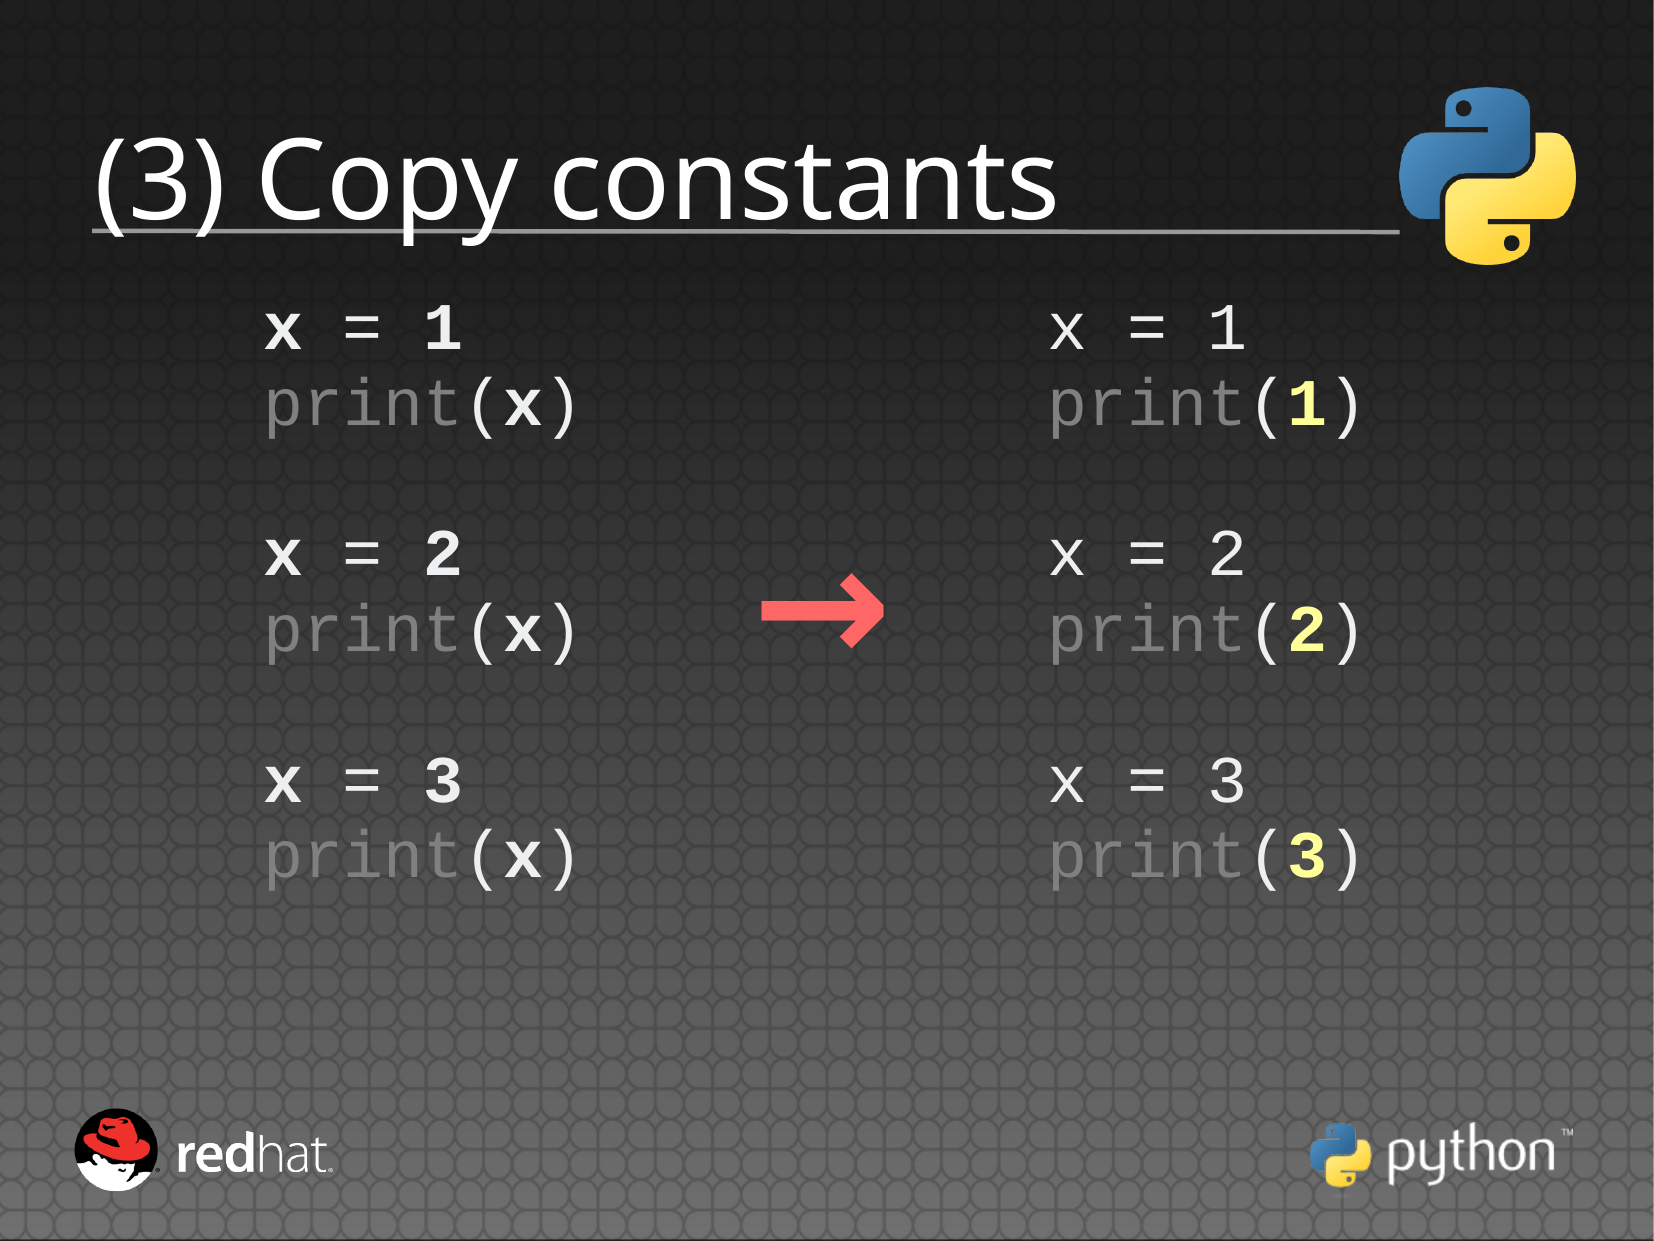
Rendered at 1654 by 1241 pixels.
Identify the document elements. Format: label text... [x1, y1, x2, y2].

list x = 1 print(x) x = 2 print(x) x = 3 print(x) [192, 293, 741, 1081]
list x = 1 print(1) x = 2 print(2) x = 3 print(3) [976, 293, 1498, 1081]
text_box → [677, 478, 952, 702]
picture [0, 0, 1654, 1241]
title (3) Copy constants [94, 100, 1426, 251]
